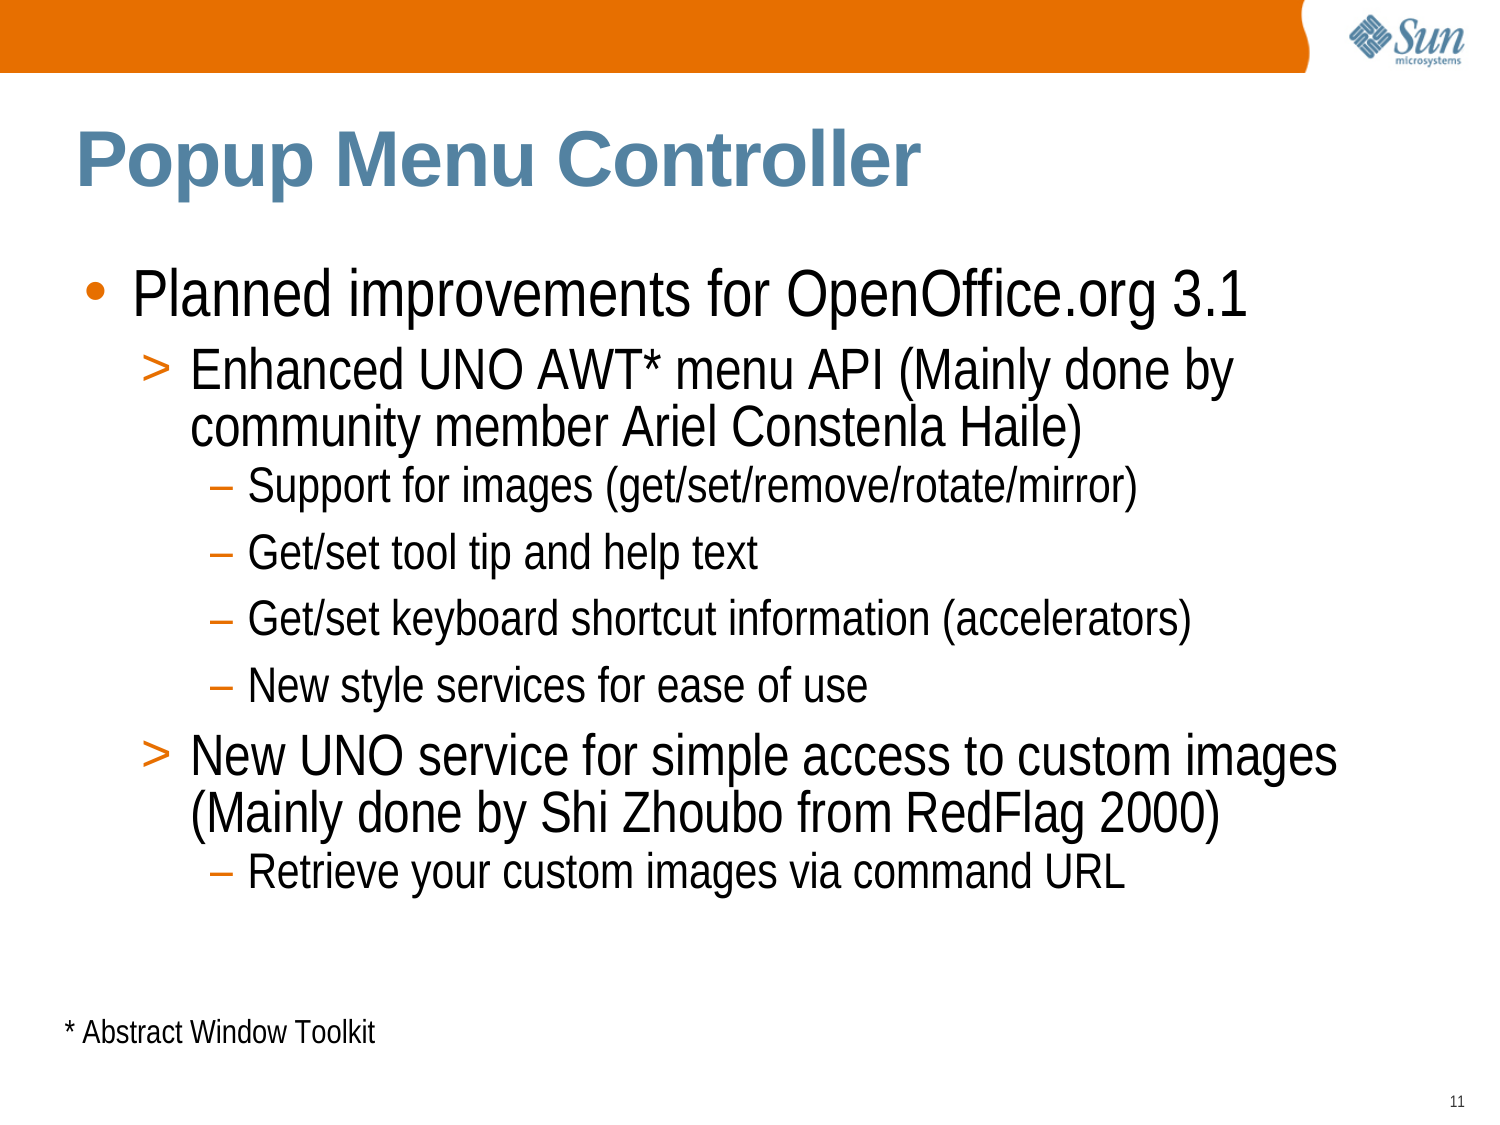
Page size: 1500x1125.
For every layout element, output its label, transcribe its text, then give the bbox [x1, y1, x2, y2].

list Planned improvements for OpenOffice.org 3.1 Enhanced UNO AWT* menu API (Mainly done by community member Ariel Constenla Haile) Support for images (get/set/remove/rotate/mirror) Get/set tool tip and help text Get/set keyboard shortcut information (accelerators) New style services for ease of use New UNO service for simple access to custom images (Mainly done by Shi Zhoubo from RedFlag 2000) Retrieve your custom images via command URL * Abstract Window Toolkit [64, 263, 1401, 1082]
picture [0, 0, 1500, 73]
title Popup Menu Controller [75, 123, 1437, 227]
